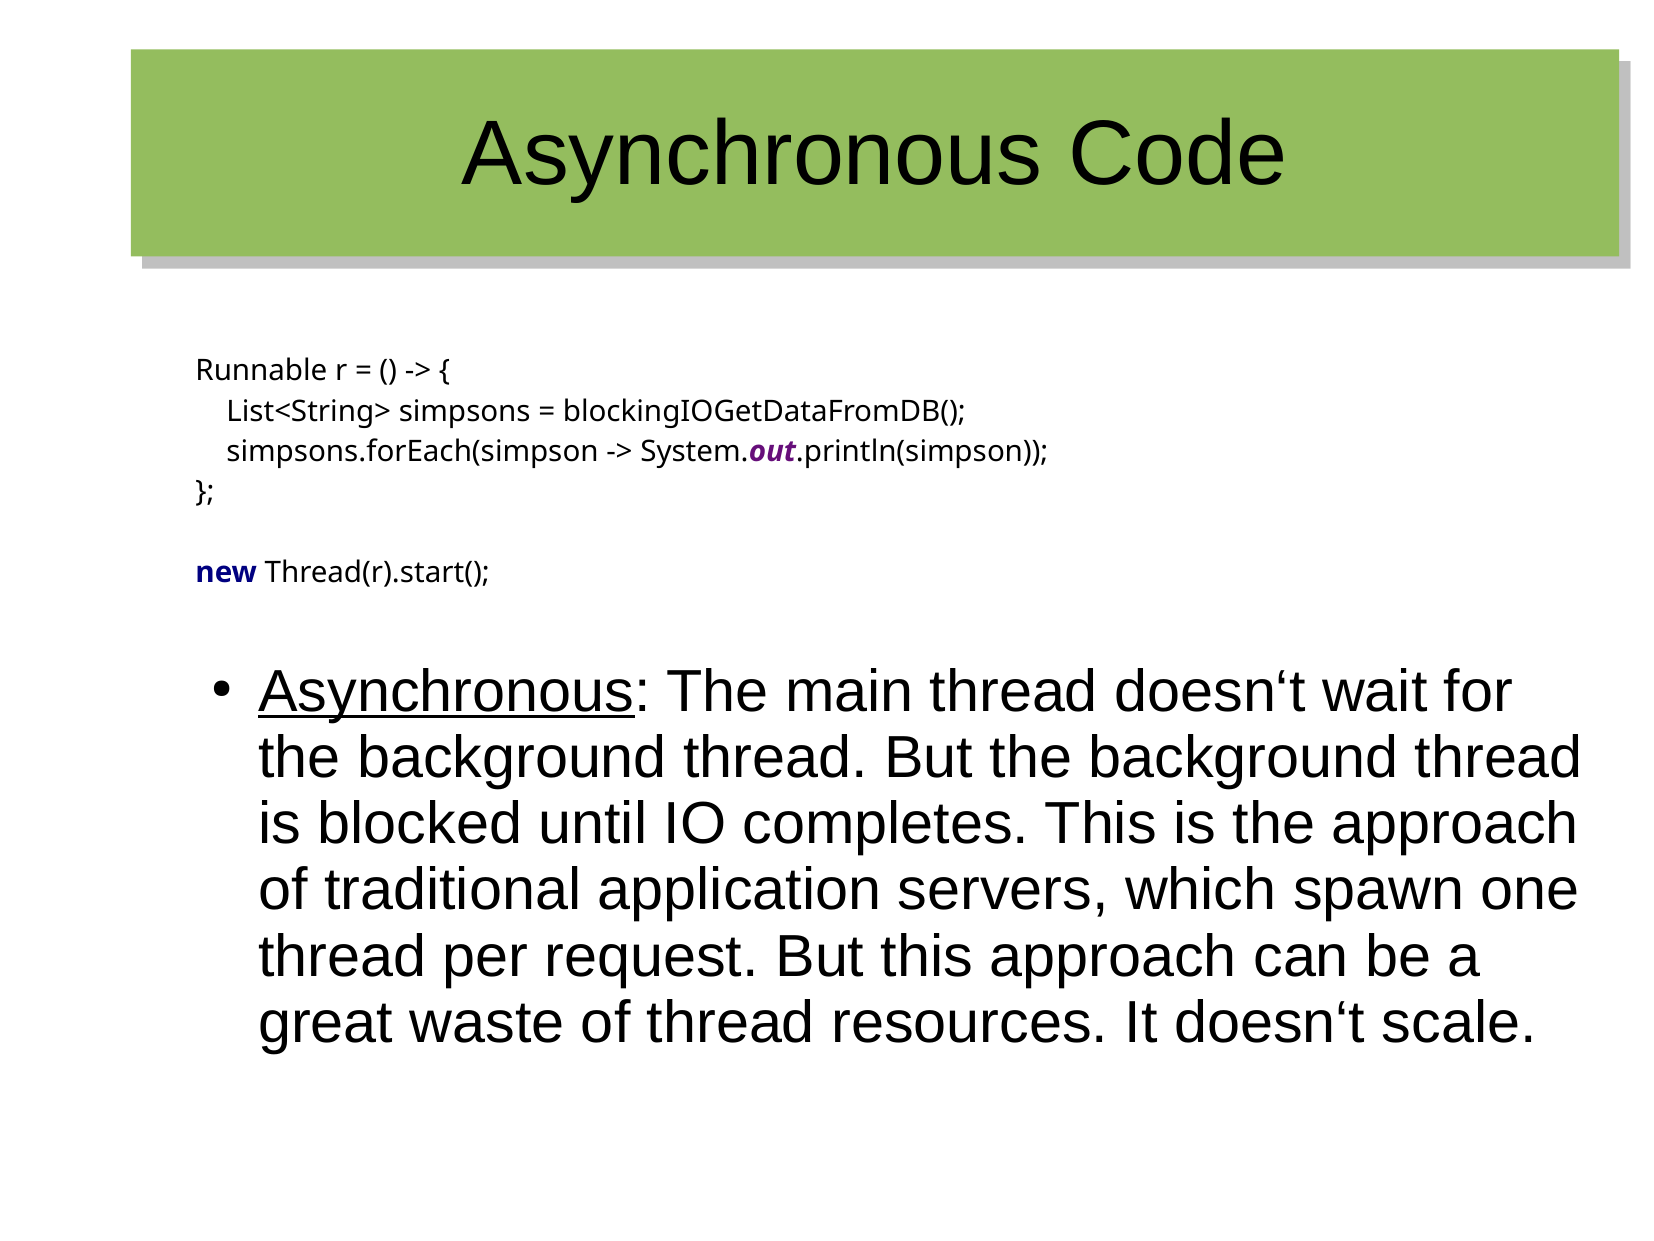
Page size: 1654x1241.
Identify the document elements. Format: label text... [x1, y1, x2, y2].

title Asynchronous Code [130, 49, 1620, 257]
list Runnable r = () -> { List<String> simpsons = blockingIOGetDataFromDB(); simpsons.forEach(simpson -> System.out.println(simpson)); }; new Thread(r).start(); Asynchronous: The main thread doesn‘t wait for the background thread. But the background thread is blocked until IO completes. This is the approach of traditional application servers, which spawn one thread per request. But this approach can be a great waste of thread resources. It doesn‘t scale. [129, 349, 1595, 1123]
